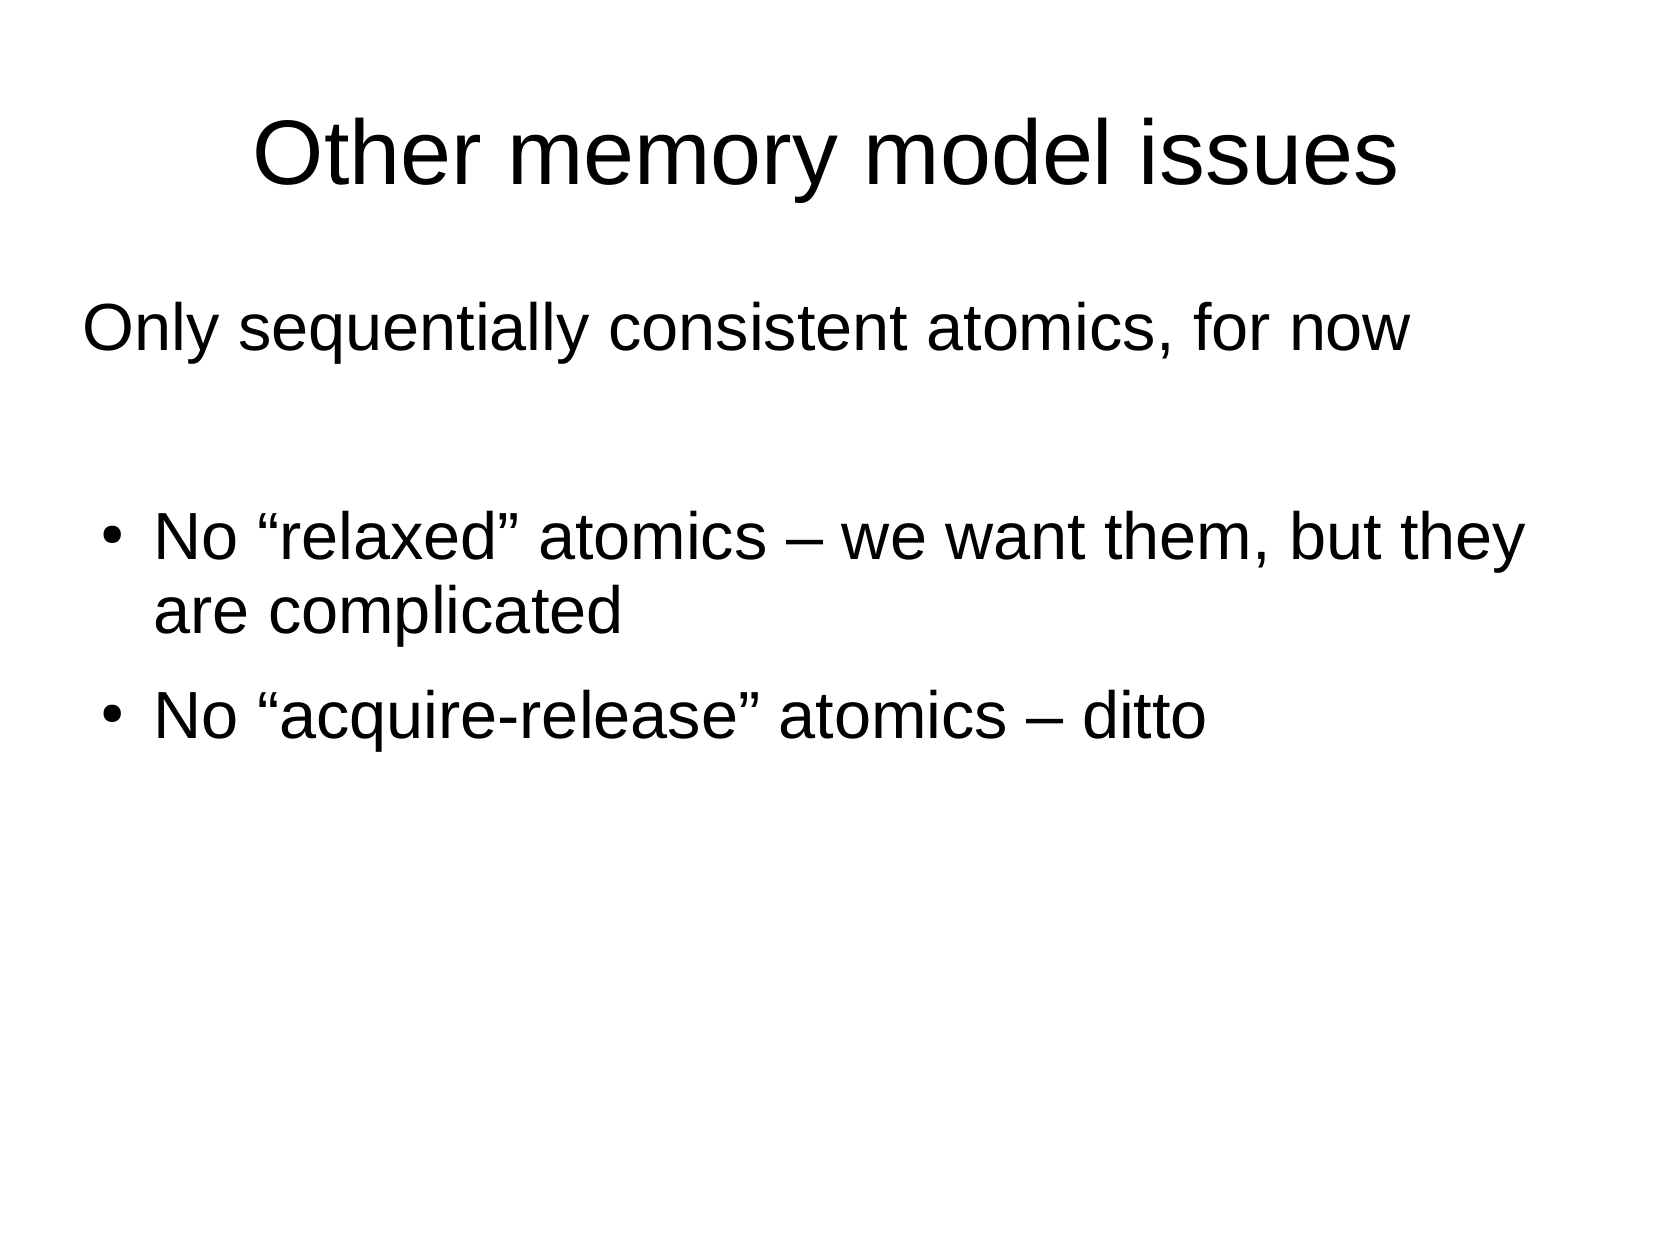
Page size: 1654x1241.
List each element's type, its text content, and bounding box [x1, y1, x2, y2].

title Other memory model issues [82, 49, 1571, 257]
list Only sequentially consistent atomics, for now No “relaxed” atomics – we want them, but they are complicated No “acquire-release” atomics – ditto [82, 290, 1571, 1109]
